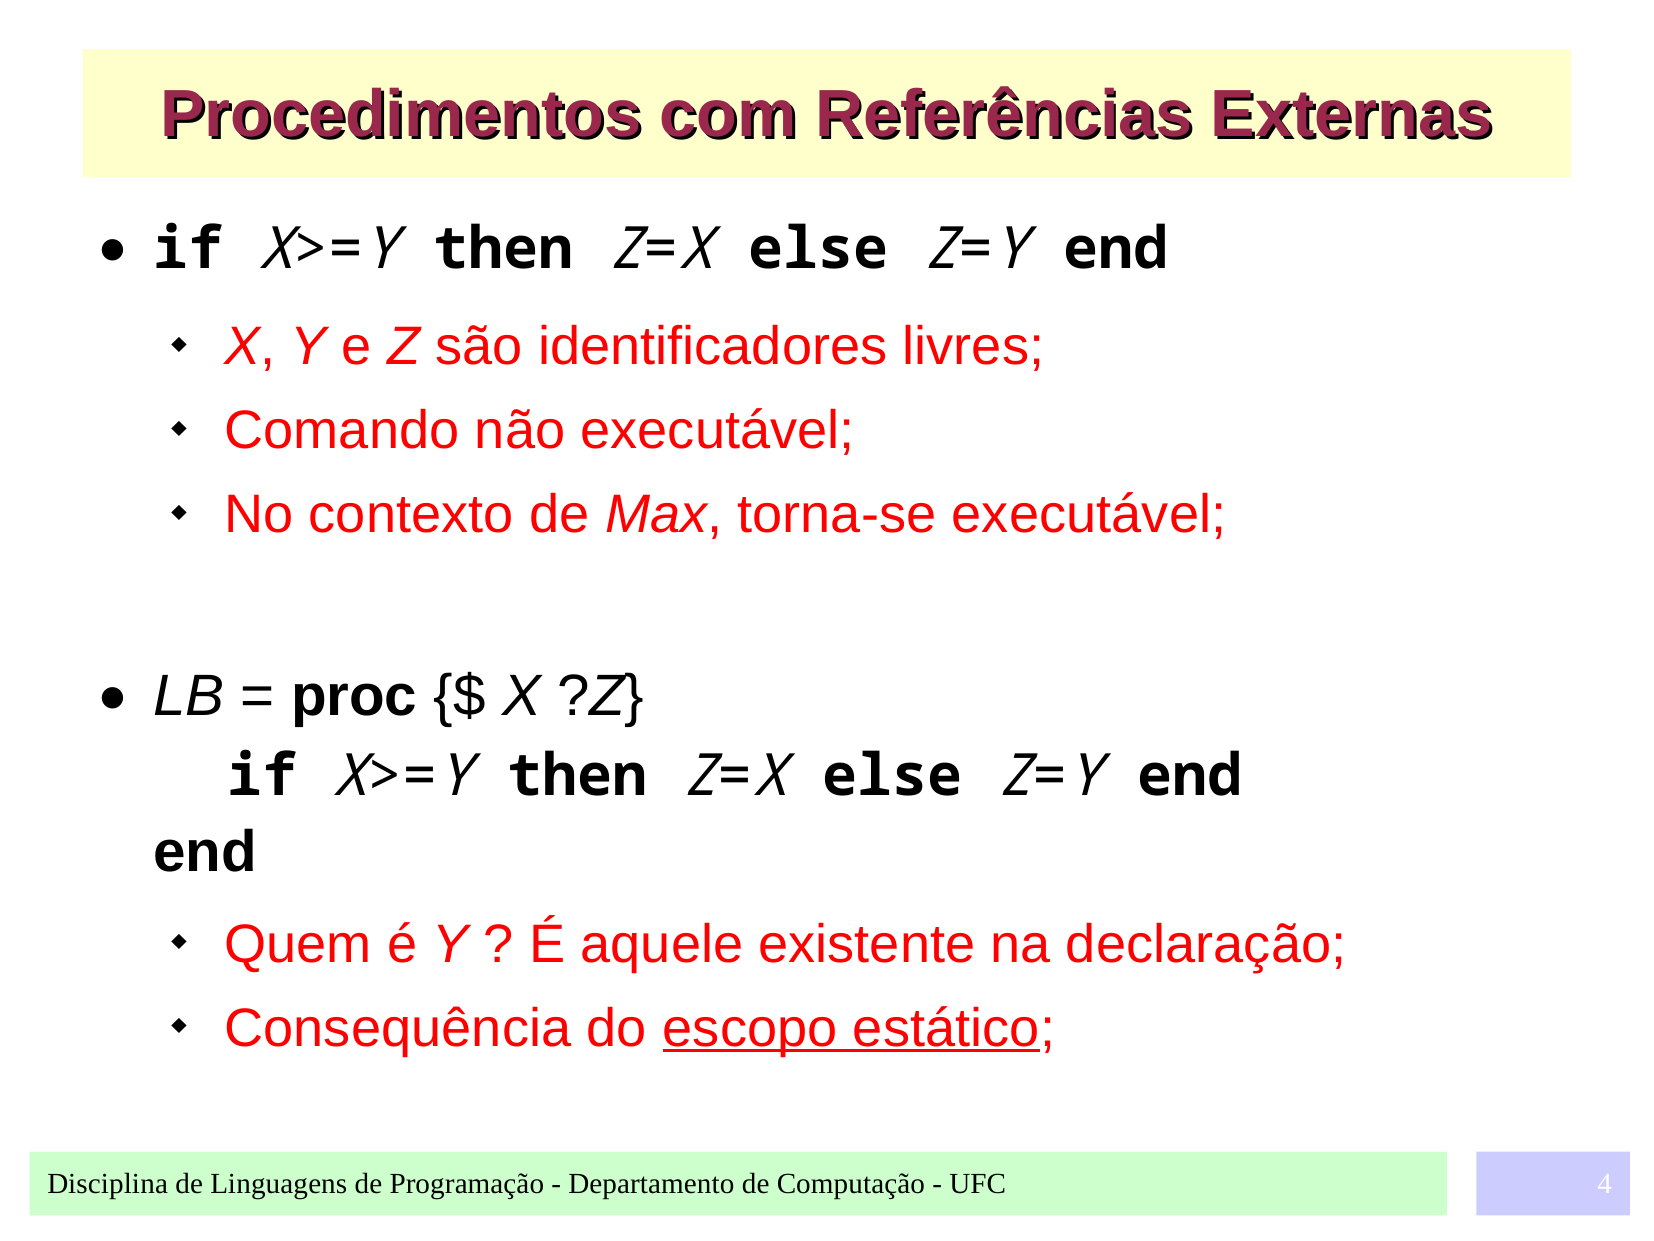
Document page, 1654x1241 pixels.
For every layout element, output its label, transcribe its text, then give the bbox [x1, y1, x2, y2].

list if X>=Y then Z=X else Z=Y end X, Y e Z são identificadores livres; Comando não executável; No contexto de Max, torna-se executável; LB = proc {$ X ?Z} if X>=Y then Z=X else Z=Y end end Quem é Y ? É aquele existente na declaração; Consequência do escopo estático; [82, 206, 1571, 1152]
title Procedimentos com Referências Externas [82, 49, 1571, 178]
